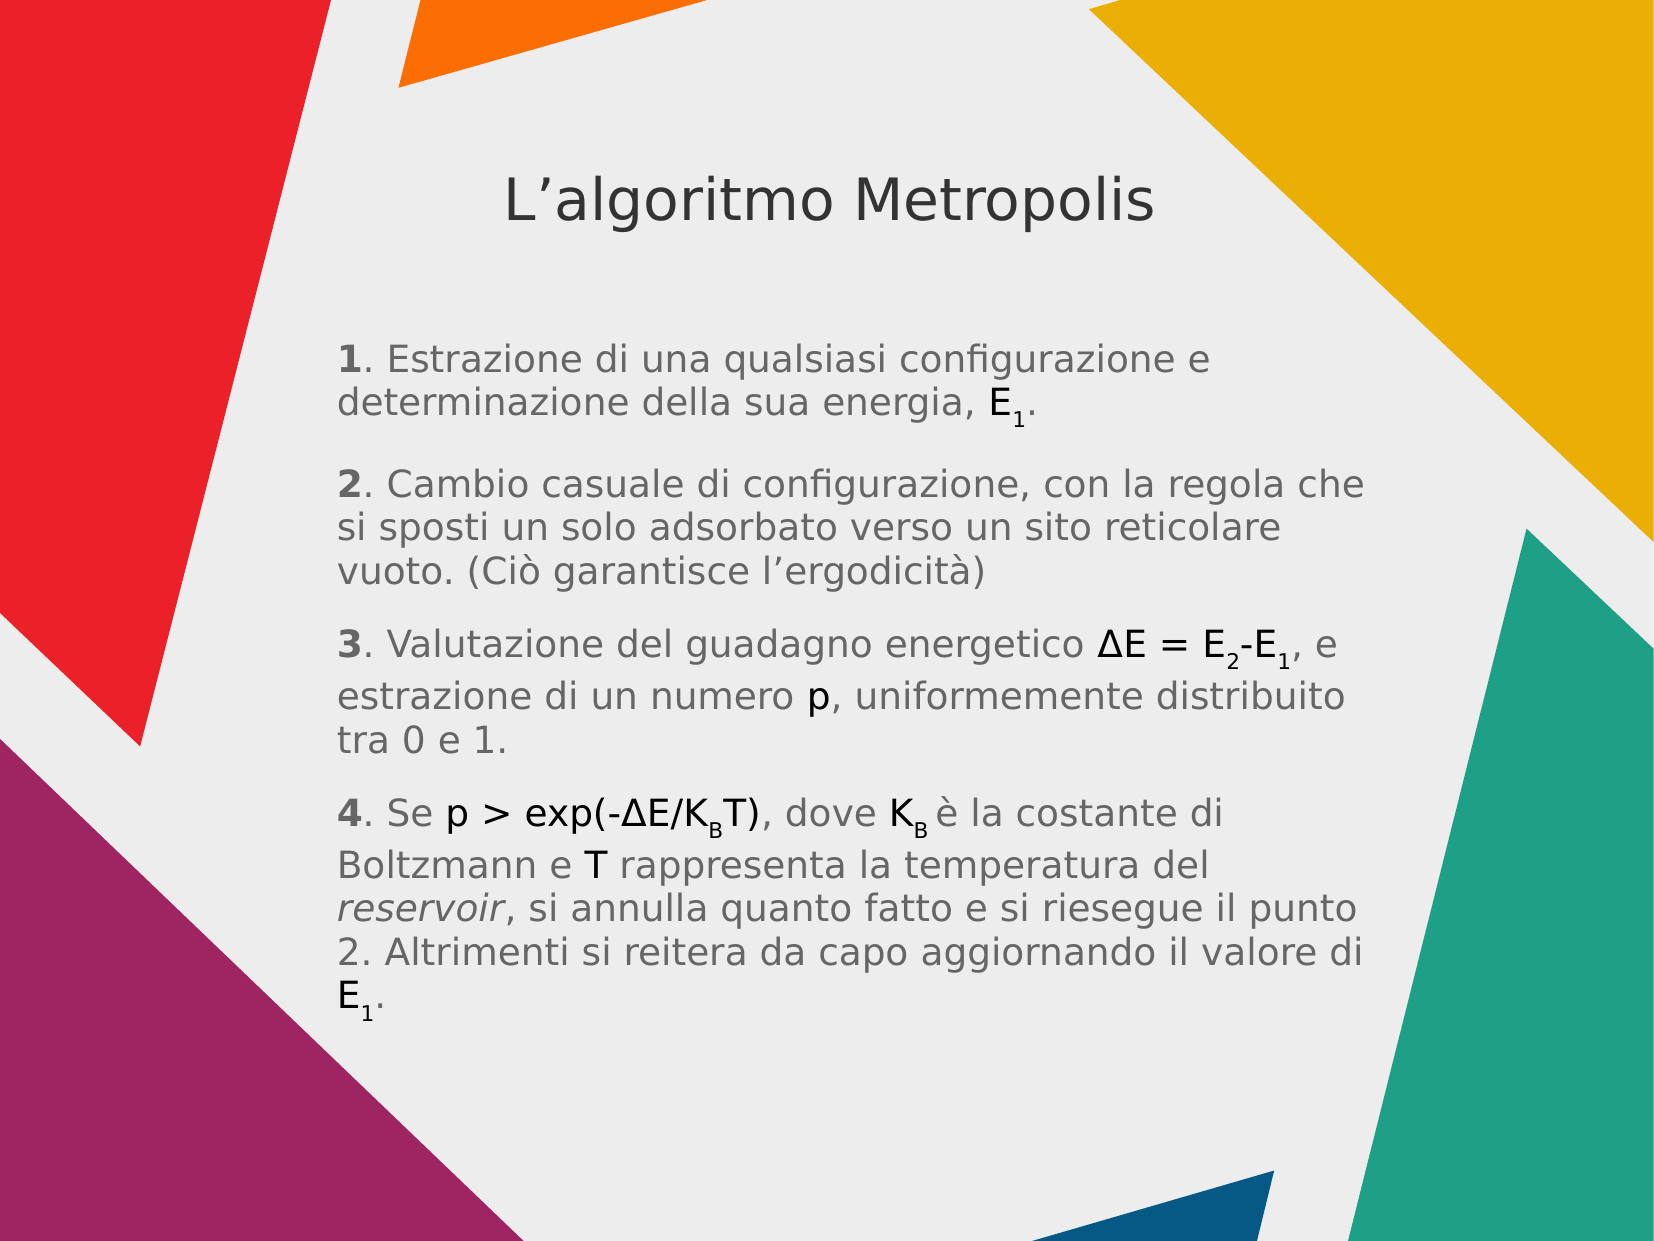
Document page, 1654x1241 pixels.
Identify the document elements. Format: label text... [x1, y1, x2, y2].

title L’algoritmo Metropolis [289, 96, 1372, 304]
list 1. Estrazione di una qualsiasi configurazione e determinazione della sua energia, E1. 2. Cambio casuale di configurazione, con la regola che si sposti un solo adsorbato verso un sito reticolare vuoto. (Ciò garantisce l’ergodicità) 3. Valutazione del guadagno energetico ΔE = E2-E1, e estrazione di un numero p, uniformemente distribuito tra 0 e 1. 4. Se p > exp(-ΔE/KBT), dove KB è la costante di Boltzmann e T rappresenta la temperatura del reservoir, si annulla quanto fatto e si riesegue il punto 2. Altrimenti si reitera da capo aggiornando il valore di E1. [265, 337, 1387, 1183]
